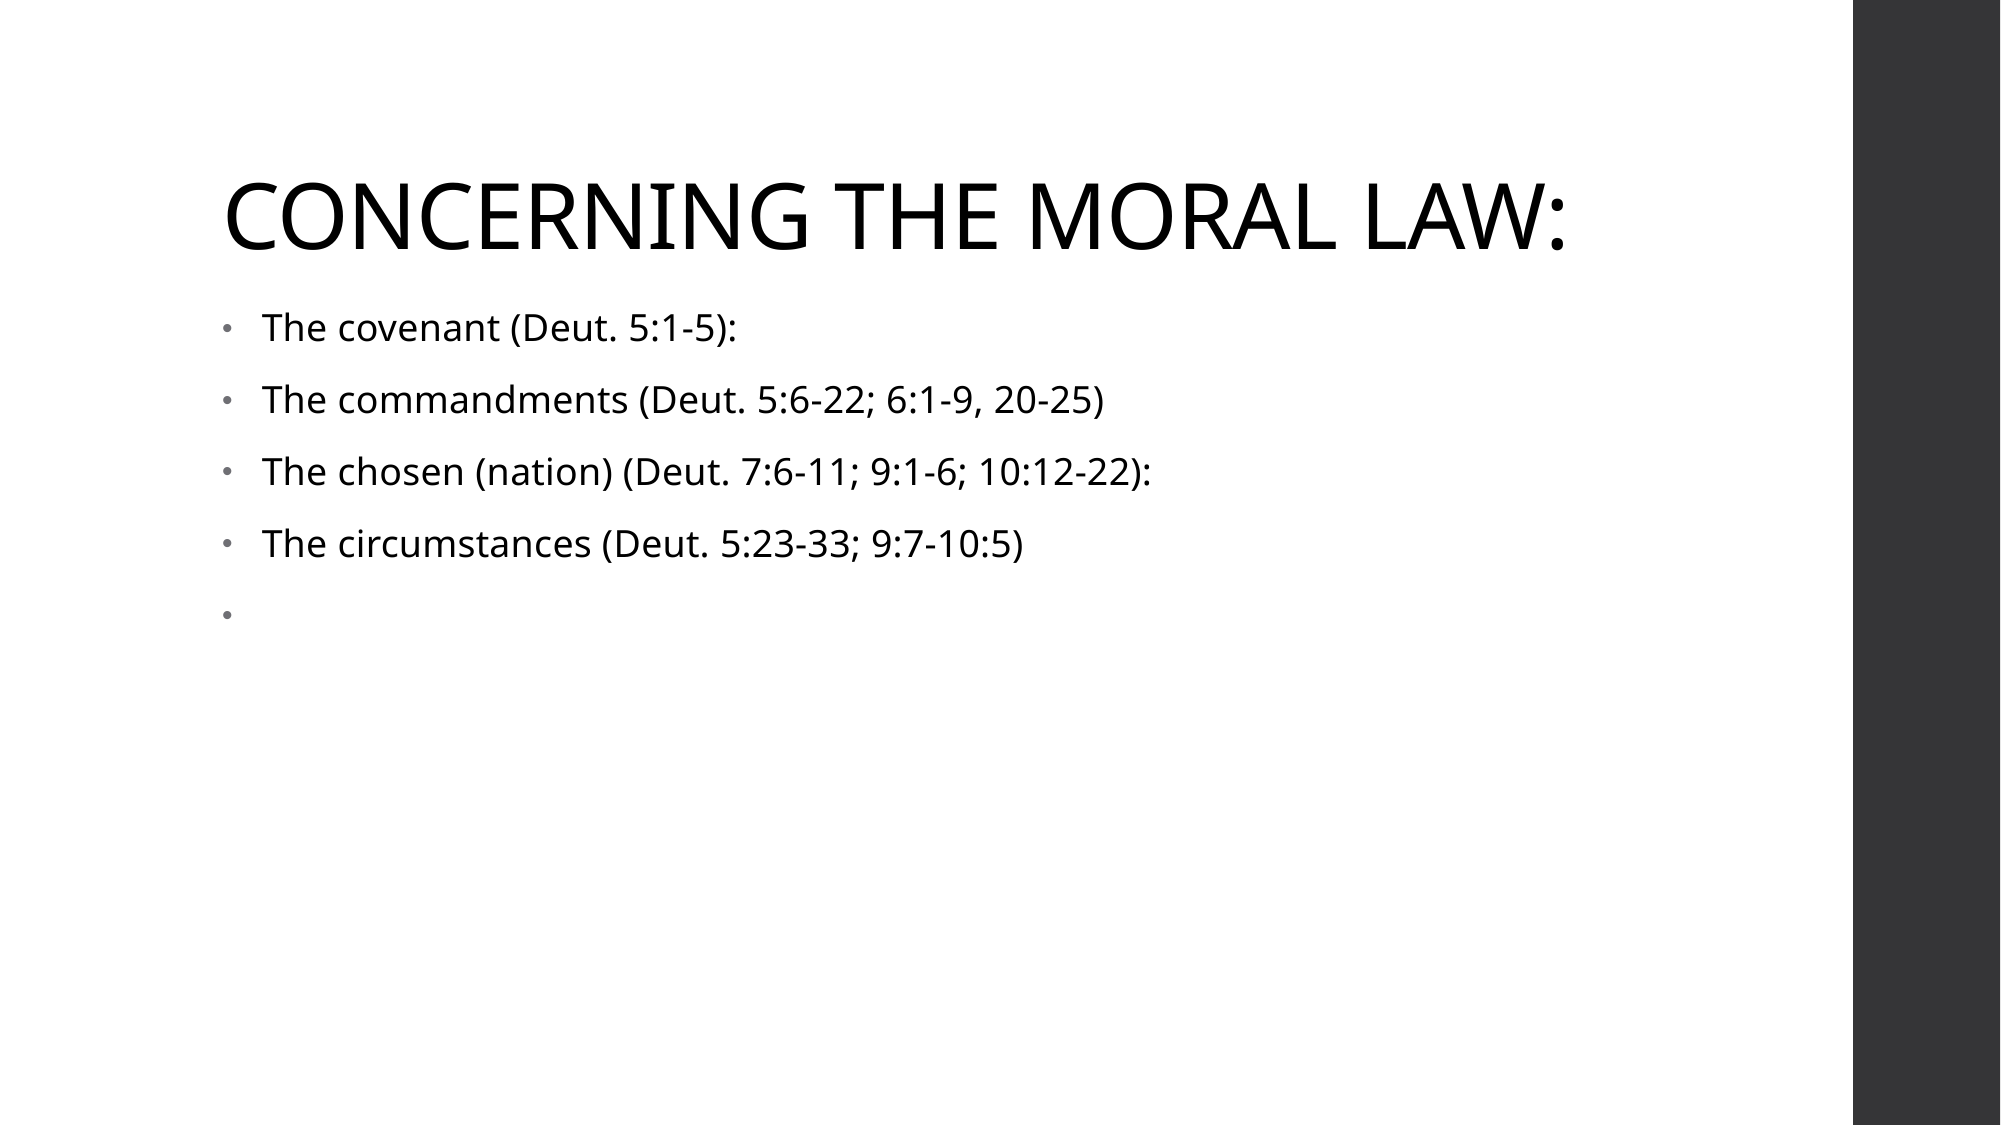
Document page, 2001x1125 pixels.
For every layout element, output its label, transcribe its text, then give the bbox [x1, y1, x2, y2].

list The covenant (Deut. 5:1-5): The commandments (Deut. 5:6-22; 6:1-9, 20-25) The chosen (nation) (Deut. 7:6-11; 9:1-6; 10:12-22): The circumstances (Deut. 5:23-33; 9:7-10:5) [206, 299, 1617, 1014]
title CONCERNING THE MORAL LAW: [206, 60, 1797, 278]
